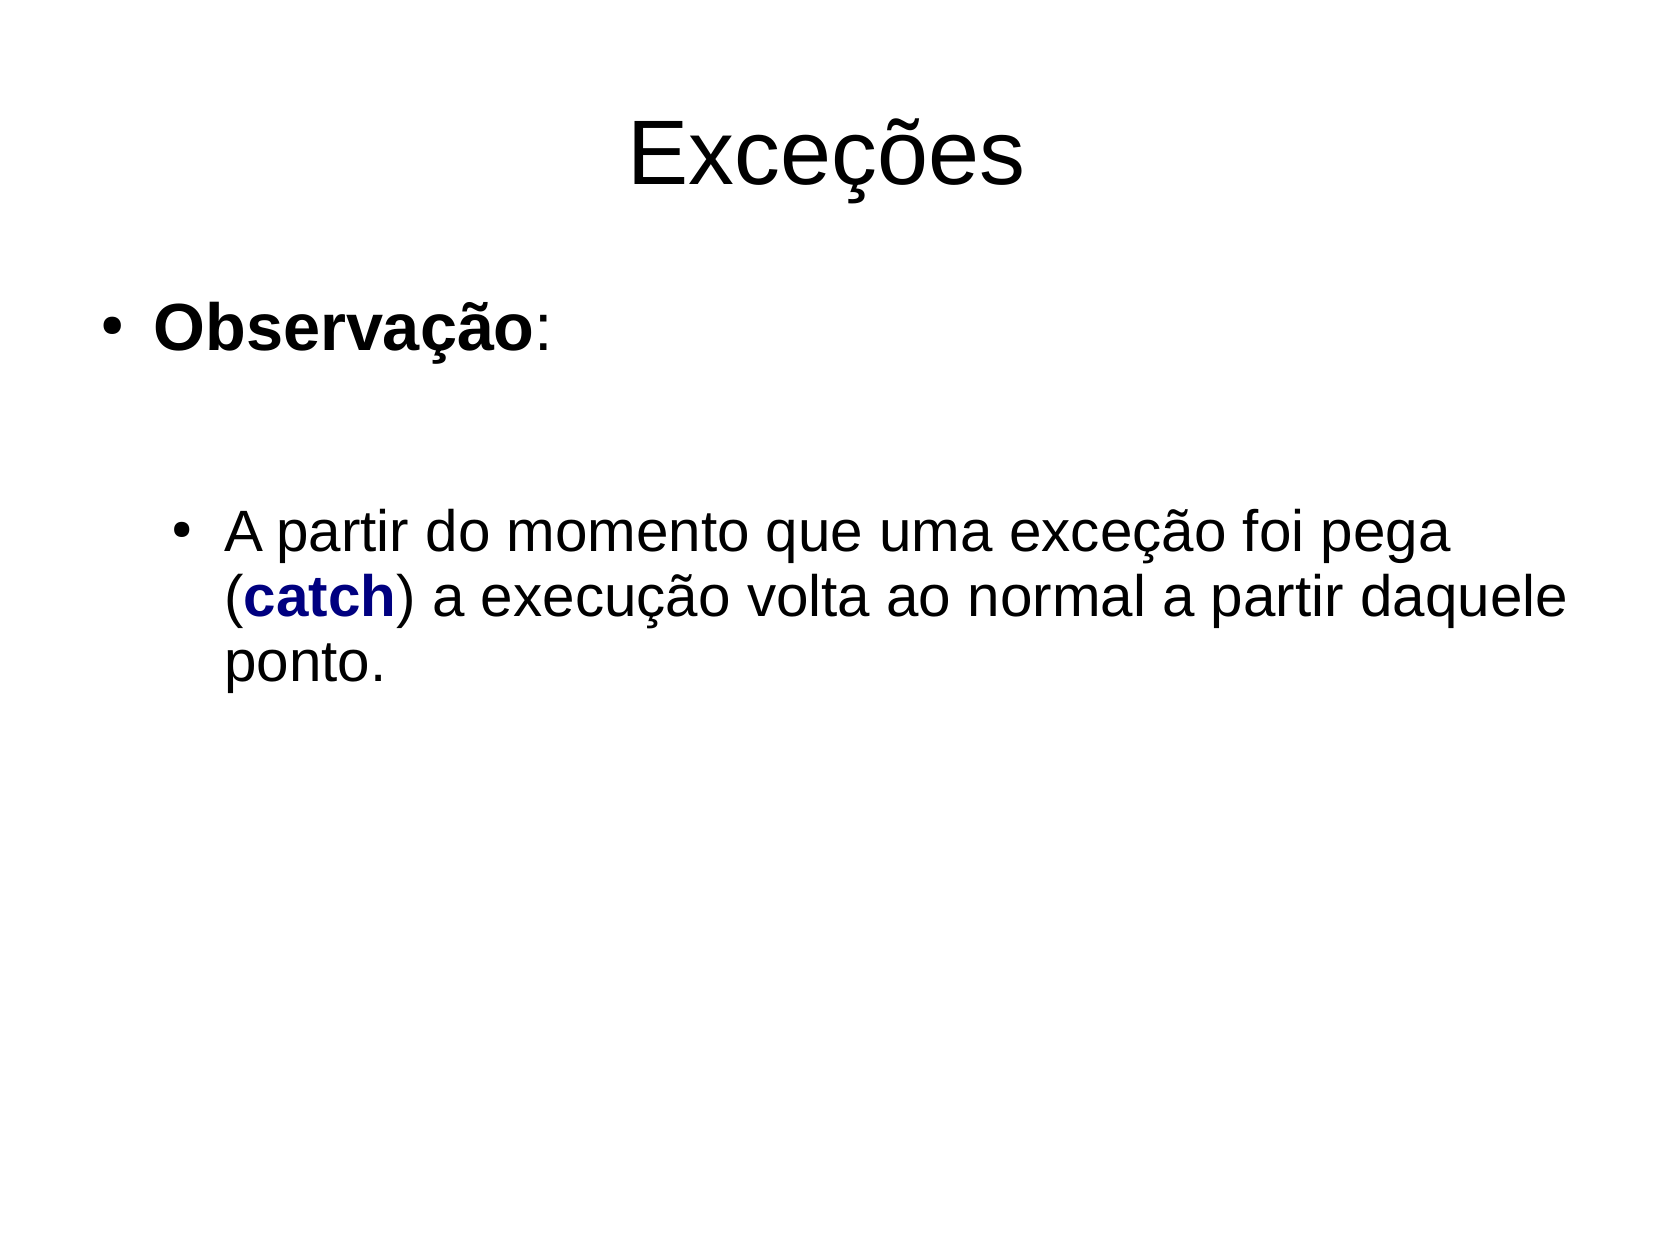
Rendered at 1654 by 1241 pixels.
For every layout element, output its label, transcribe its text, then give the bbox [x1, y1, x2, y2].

list Observação: A partir do momento que uma exceção foi pega (catch) a execução volta ao normal a partir daquele ponto. [82, 290, 1571, 1109]
title Exceções [82, 49, 1571, 257]
